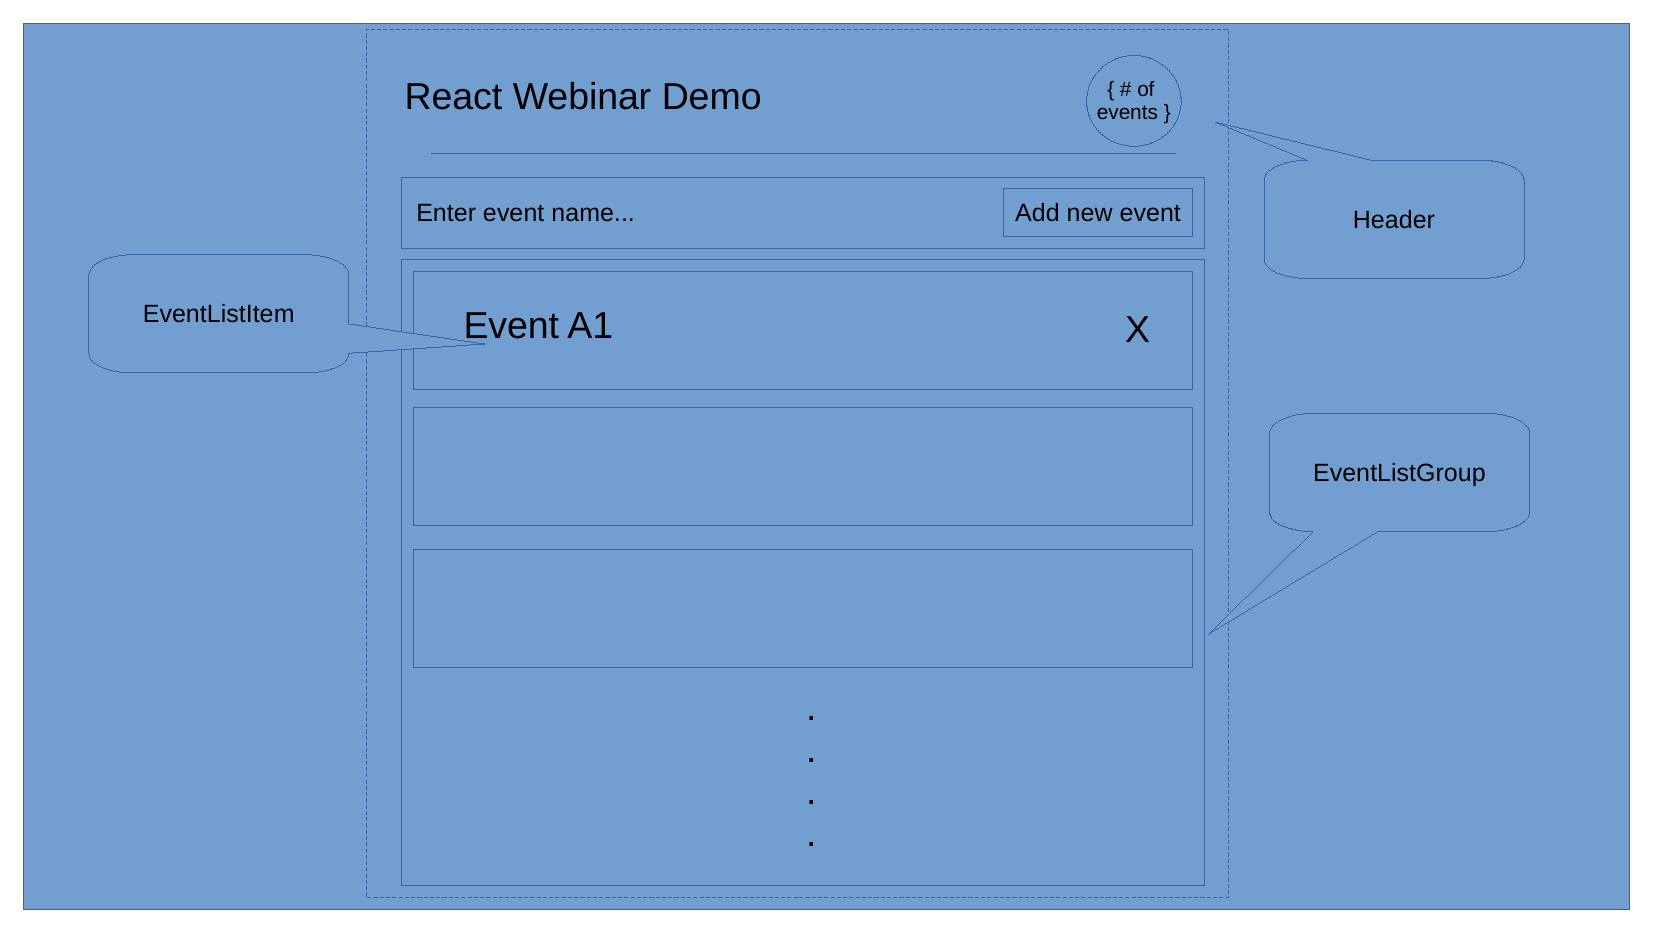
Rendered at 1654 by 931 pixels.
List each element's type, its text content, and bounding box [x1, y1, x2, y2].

text_box . . . . [791, 679, 839, 875]
text_box [23, 23, 1630, 910]
text_box Header [1215, 122, 1525, 279]
text_box Enter event name... [401, 177, 1205, 249]
text_box EventListItem [88, 254, 448, 373]
text_box Event A1 [448, 297, 721, 355]
text_box Add new event [1003, 188, 1193, 237]
text_box React Webinar Demo [389, 68, 792, 131]
text_box { # of events } [1086, 55, 1182, 147]
text_box EventListGroup [1208, 413, 1530, 635]
text_box X [1110, 301, 1158, 358]
